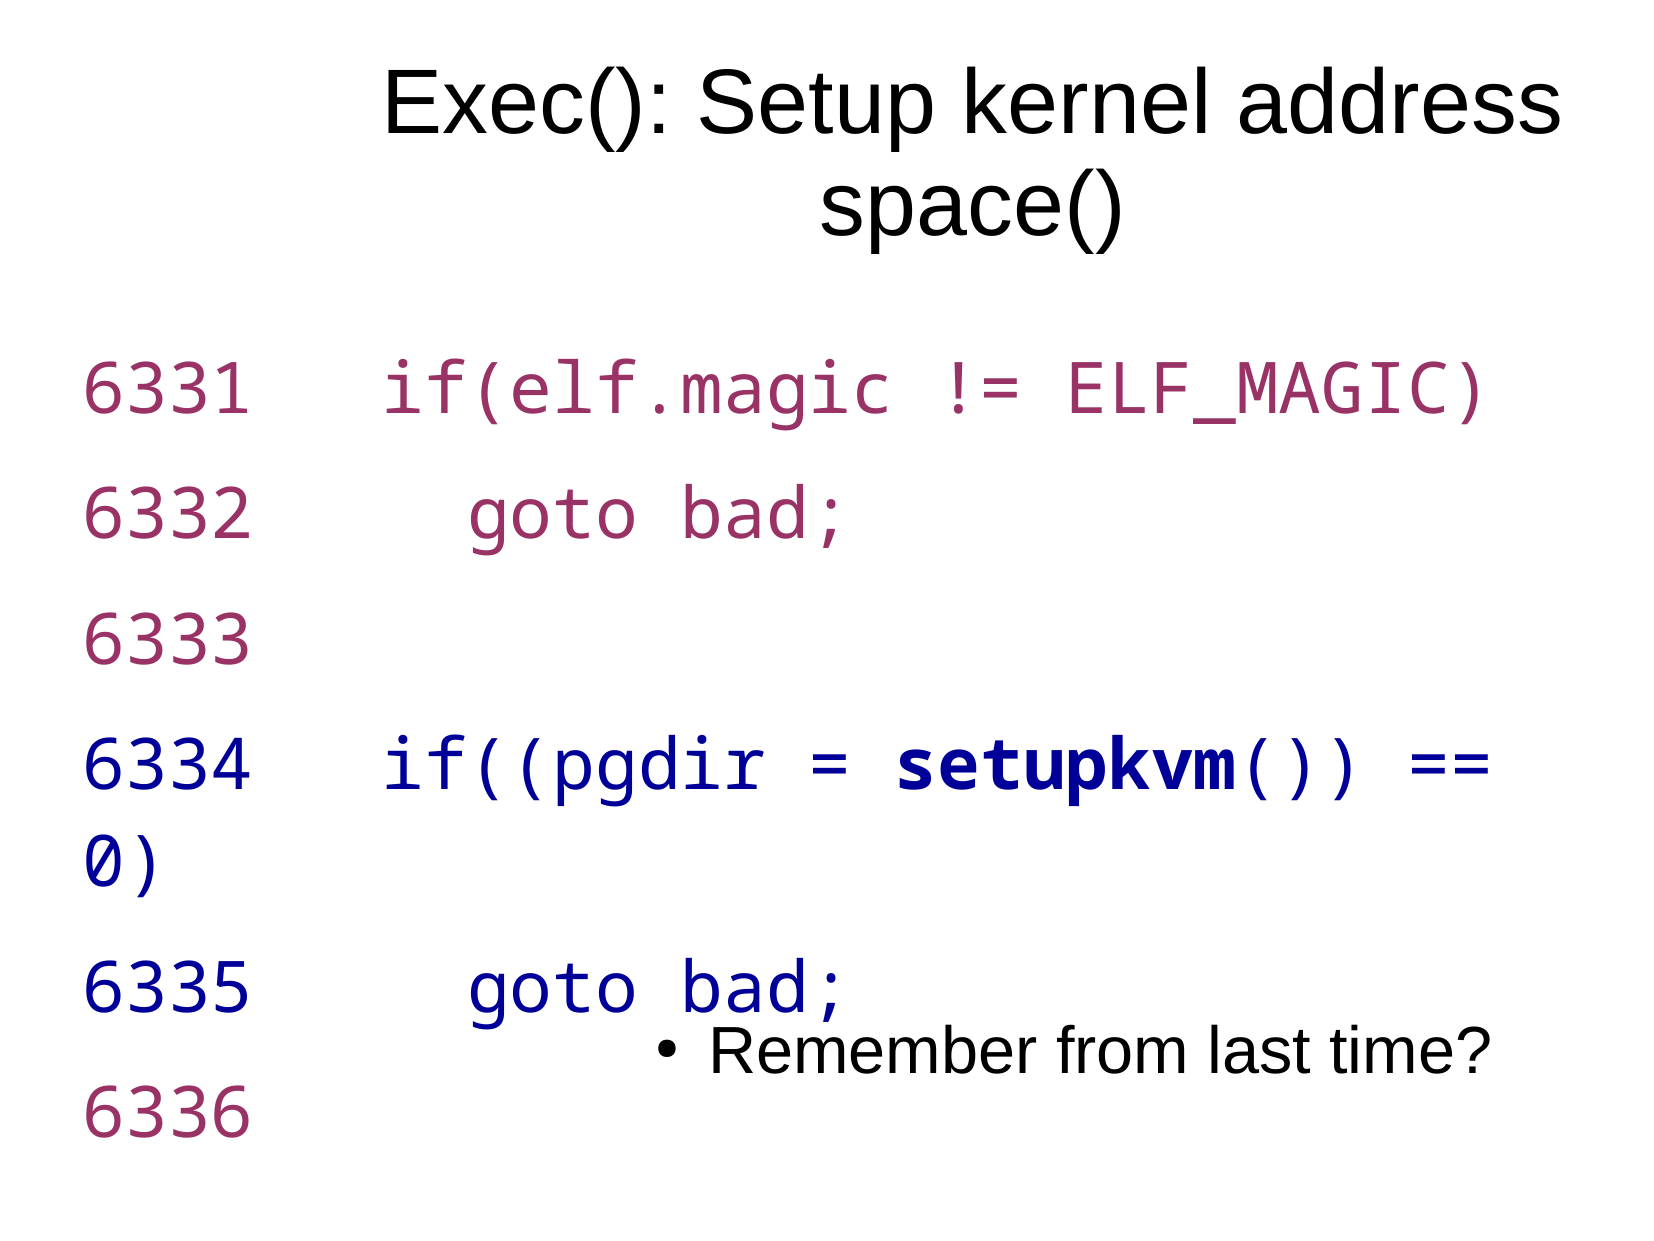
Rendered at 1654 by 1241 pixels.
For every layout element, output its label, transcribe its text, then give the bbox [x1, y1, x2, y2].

list 6331 if(elf.magic != ELF_MAGIC) 6332 goto bad; 6333 6334 if((pgdir = setupkvm()) == 0) 6335 goto bad; 6336 [82, 337, 1571, 1163]
list Remember from last time? [637, 1013, 1530, 1161]
title Exec(): Setup kernel address space() [375, 49, 1571, 257]
